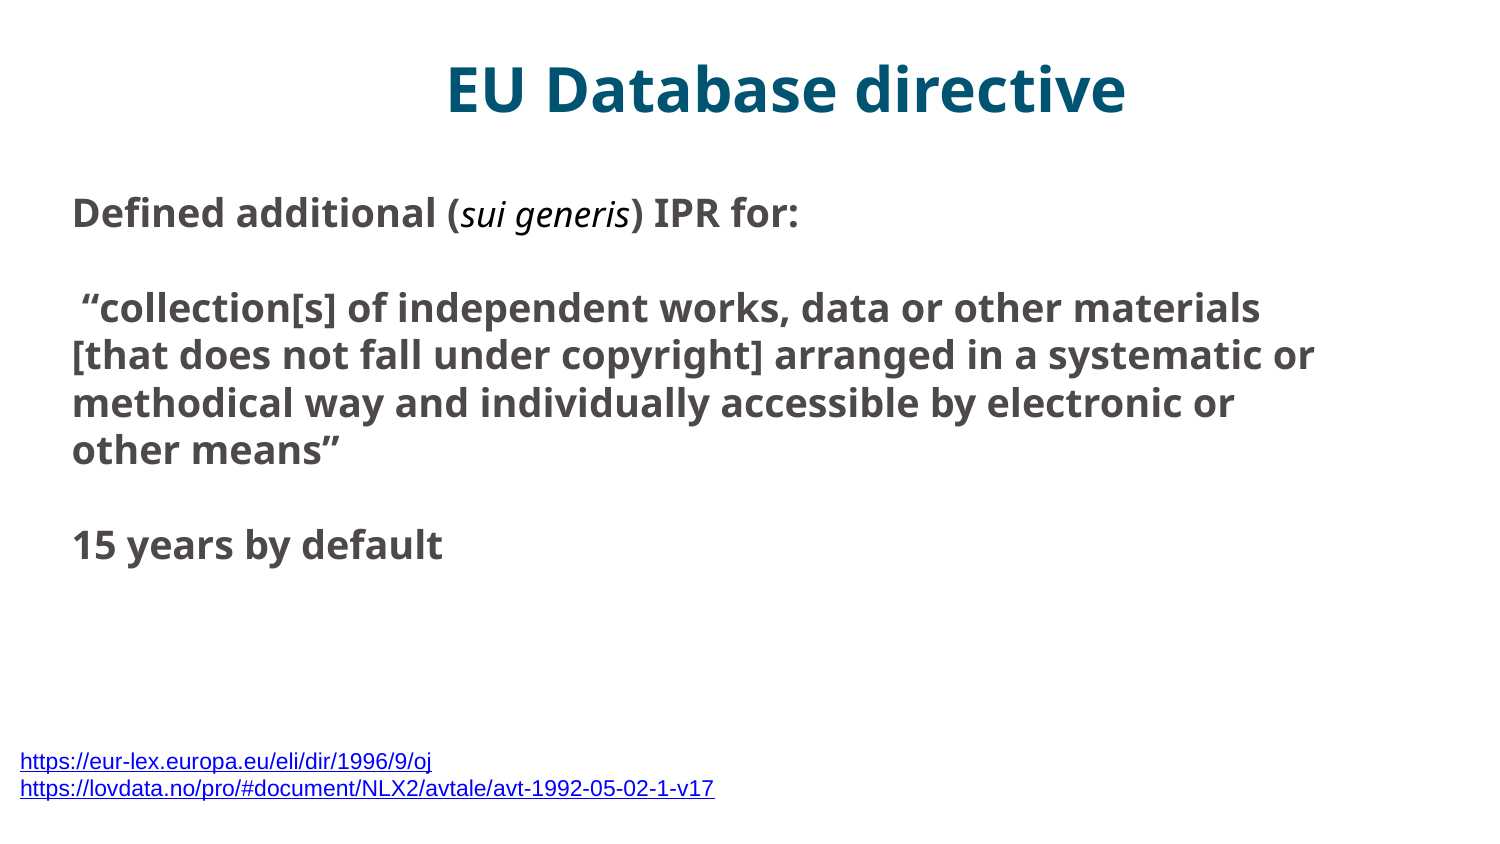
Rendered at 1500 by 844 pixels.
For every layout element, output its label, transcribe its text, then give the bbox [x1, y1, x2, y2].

text_box Defined additional (sui generis) IPR for: “collection[s] of independent works, data or other materials [that does not fall under copyright] arranged in a systematic or methodical way and individually accessible by electronic or other means” 15 years by default [71, 188, 1324, 678]
text_box https://eur-lex.europa.eu/eli/dir/1996/9/oj https://lovdata.no/pro/#document/NLX2/avtale/avt-1992-05-02-1-v17 [4, 731, 1282, 817]
text_box EU Database directive [292, 44, 1282, 159]
